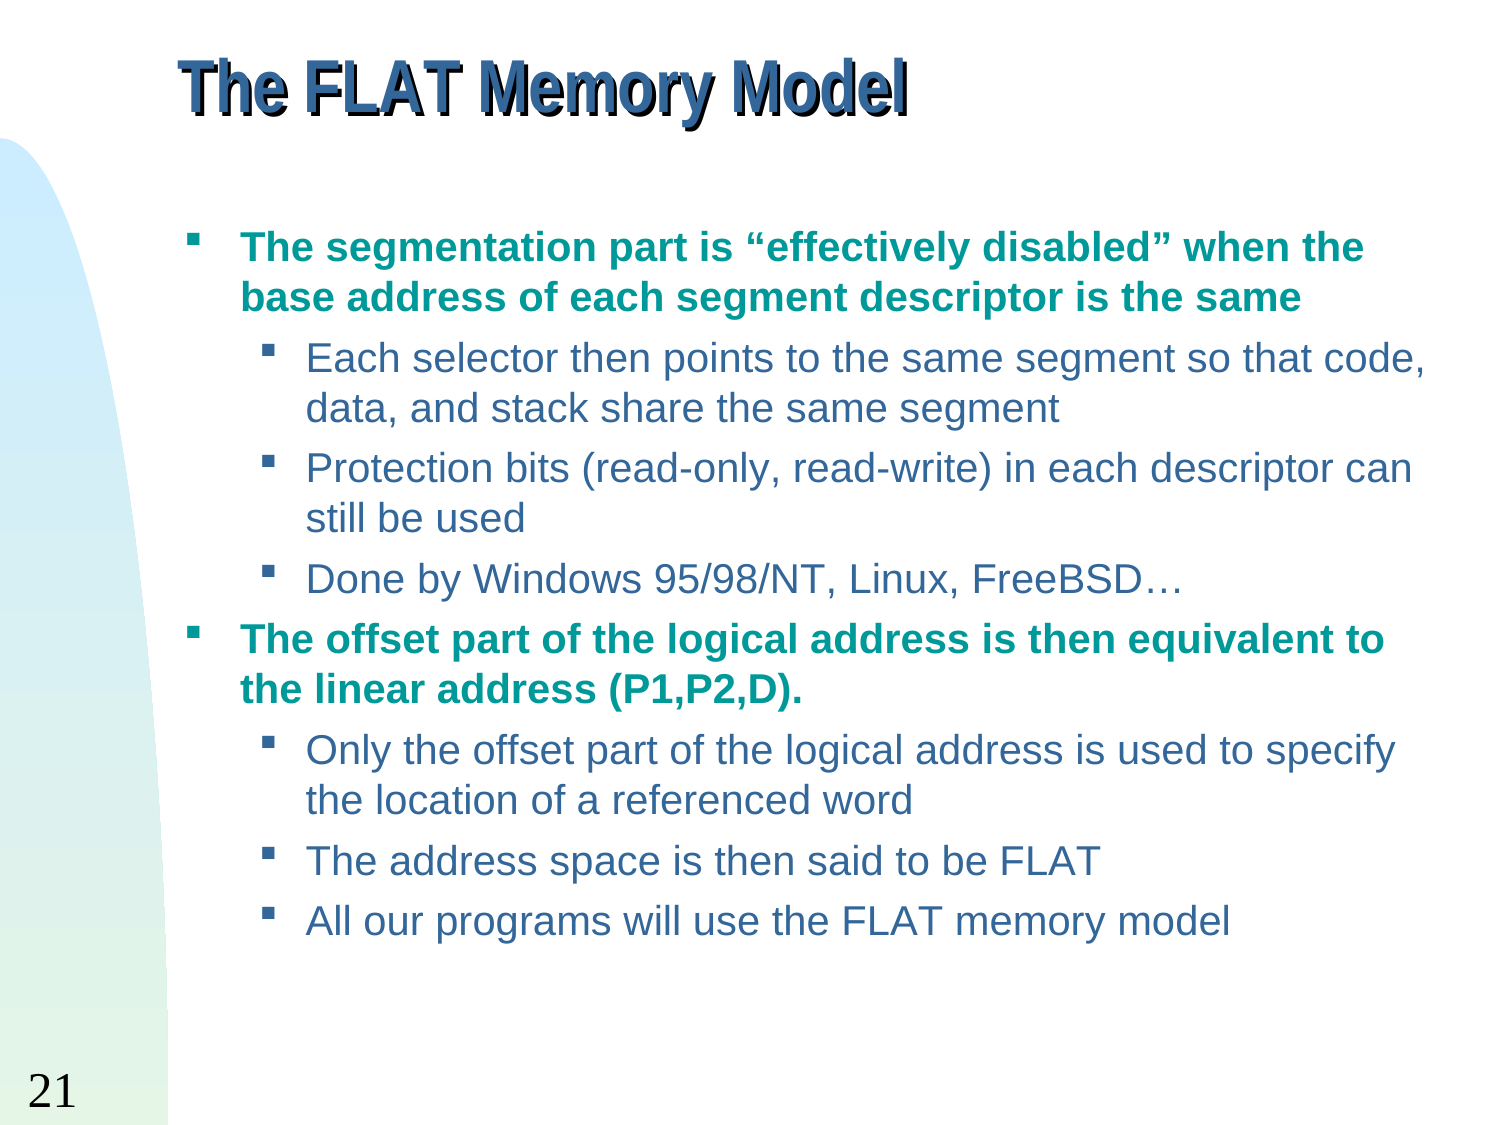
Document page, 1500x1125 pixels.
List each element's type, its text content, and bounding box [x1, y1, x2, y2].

list The segmentation part is “effectively disabled” when the base address of each segment descriptor is the same Each selector then points to the same segment so that code, data, and stack share the same segment Protection bits (read-only, read-write) in each descriptor can still be used Done by Windows 95/98/NT, Linux, FreeBSD… The offset part of the logical address is then equivalent to the linear address (P1,P2,D). Only the offset part of the logical address is used to specify the location of a referenced word The address space is then said to be FLAT All our programs will use the FLAT memory model [168, 212, 1463, 1025]
title The FLAT Memory Model [162, 24, 1456, 163]
